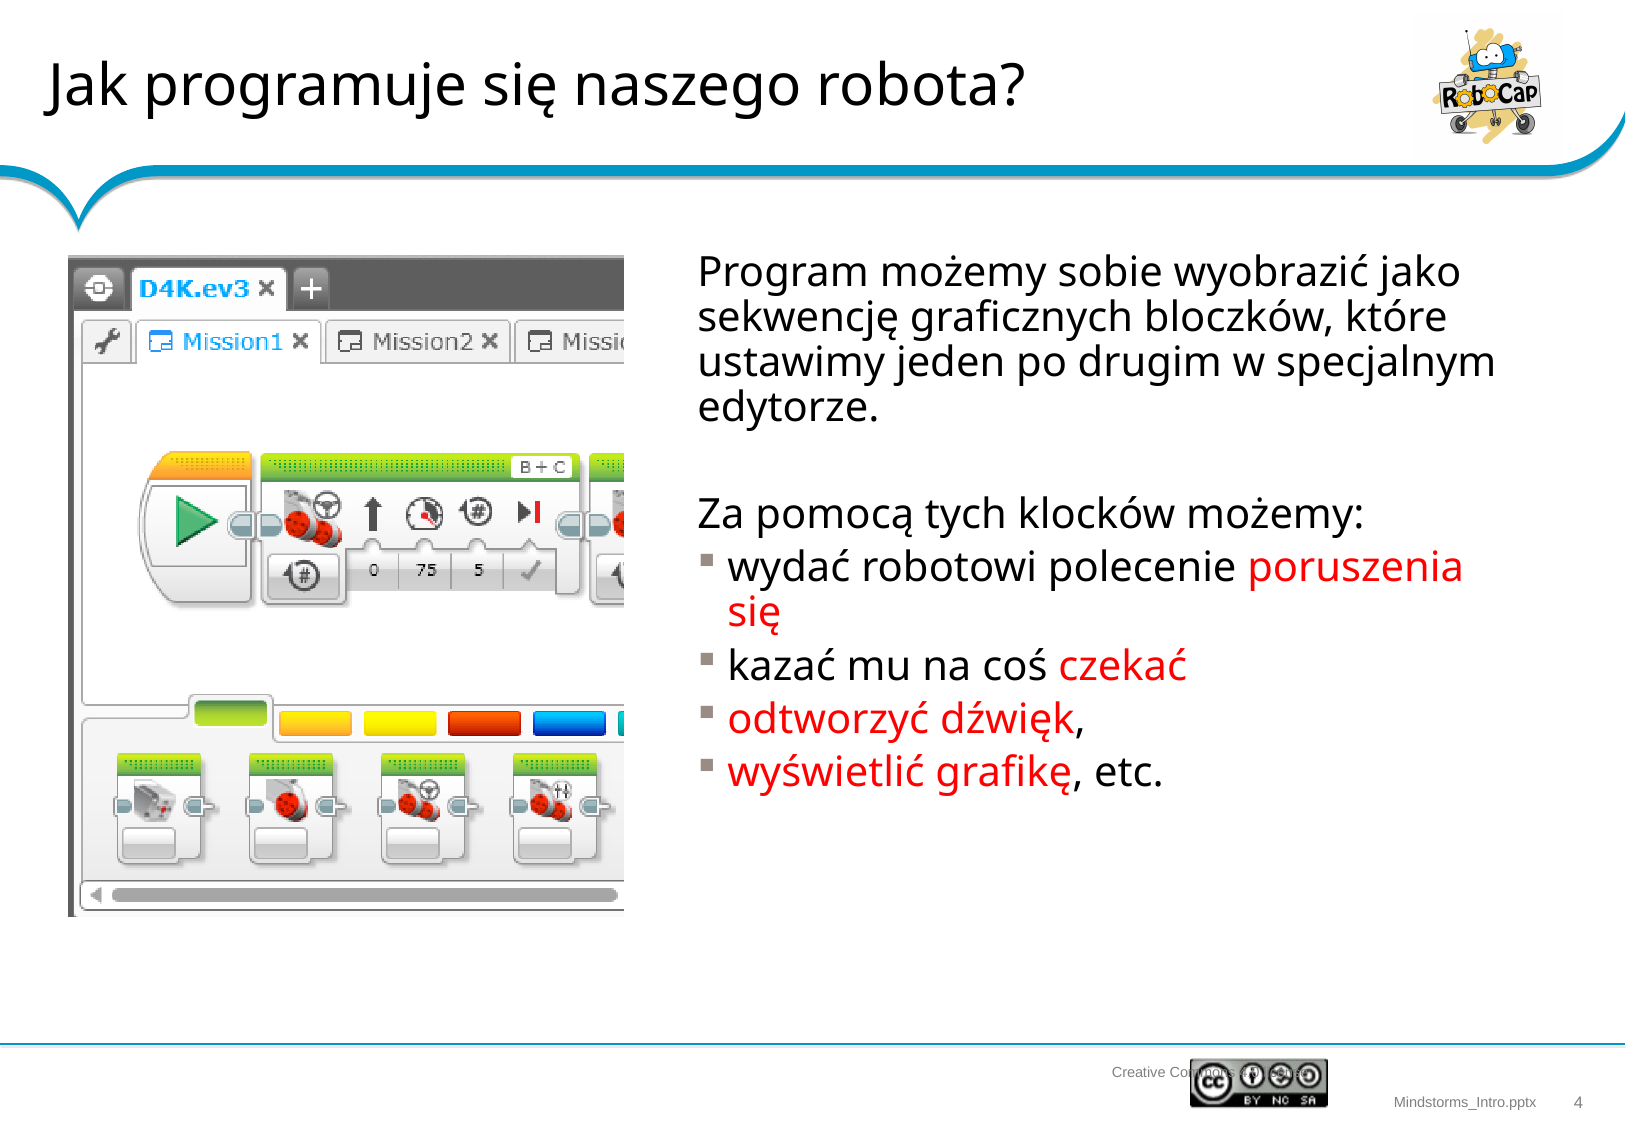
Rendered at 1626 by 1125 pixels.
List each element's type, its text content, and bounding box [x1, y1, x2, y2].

picture [68, 255, 624, 917]
slide_number Creative Commons 4.0 license [1105, 1054, 1543, 1087]
footer Mindstorms_Intro.pptx [1105, 1087, 1543, 1117]
title Jak programuje się naszego robota? [0, 0, 1625, 165]
text_box Program możemy sobie wyobrazić jako sekwencję graficznych bloczków, które ustawimy jeden po drugim w specjalnym edytorze. Za pomocą tych klocków możemy: wydać robotowi polecenie poruszenia się kazać mu na coś czekać odtworzyć dźwięk, wyświetlić grafikę, etc. [682, 243, 1534, 950]
slide_number <numer> [1568, 1091, 1589, 1112]
